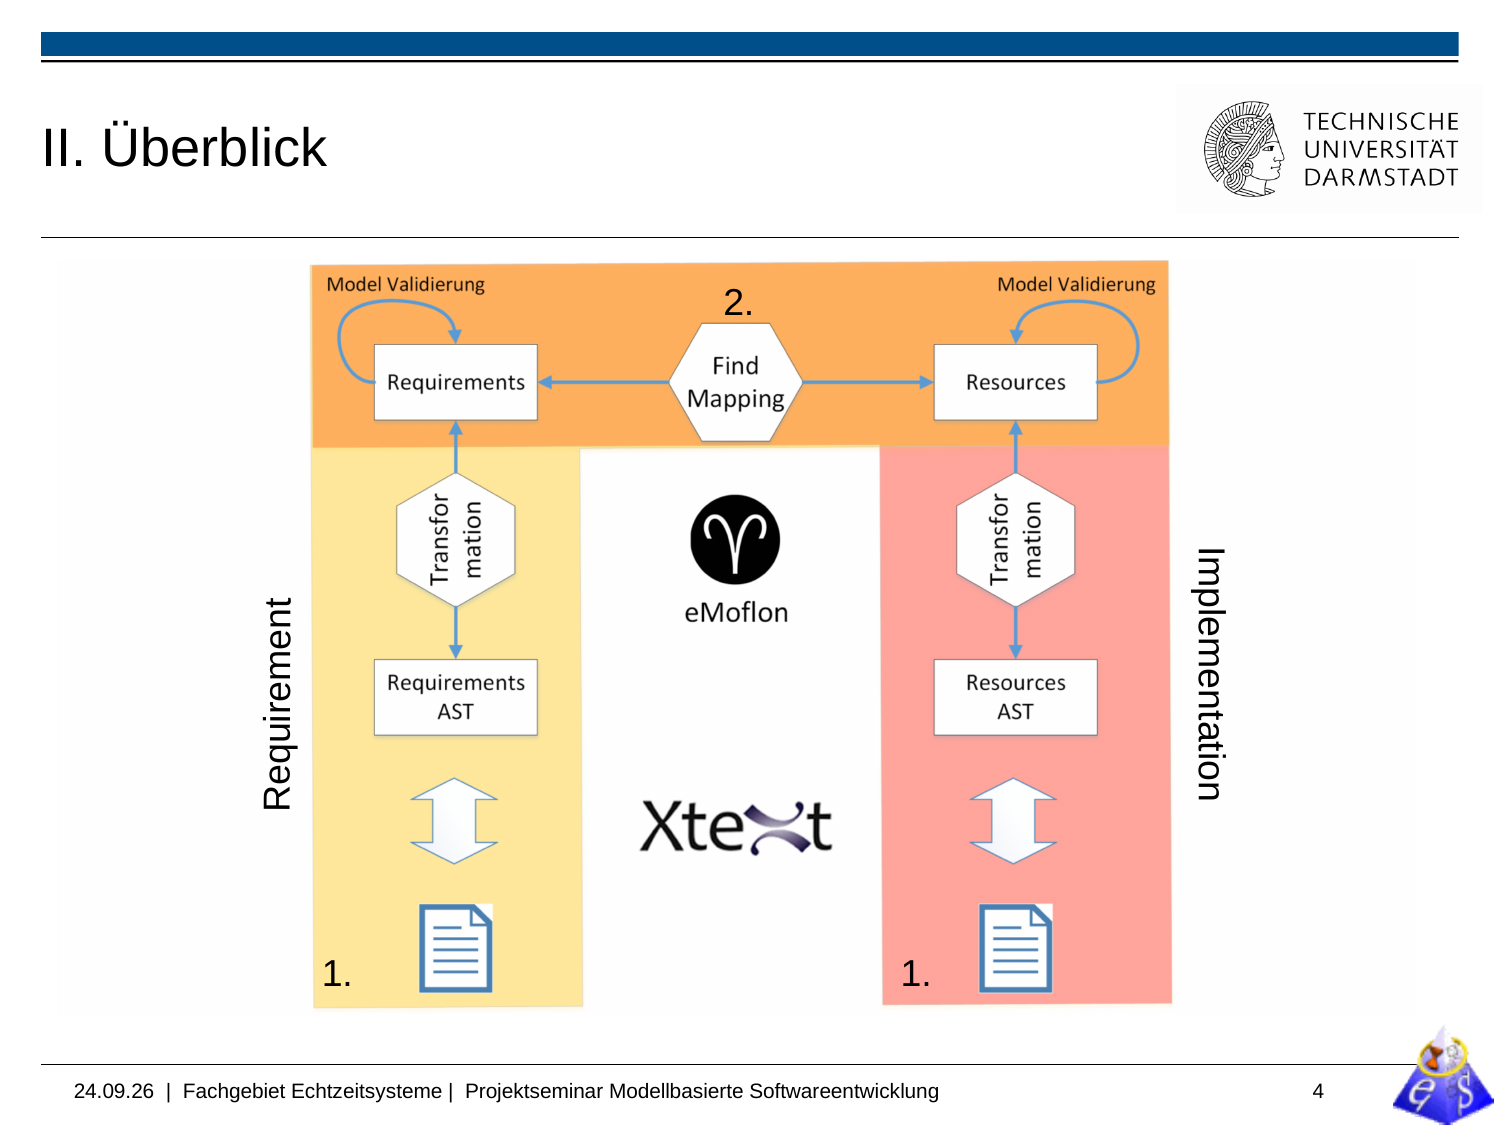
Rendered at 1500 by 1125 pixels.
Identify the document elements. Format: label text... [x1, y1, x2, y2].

picture [1193, 84, 1483, 214]
text_box 2. [708, 273, 839, 331]
title II. Überblick [41, 62, 1193, 233]
text_box 1. [307, 944, 532, 1002]
text_box Requirement [248, 401, 307, 828]
picture [58, 259, 1418, 1016]
text_box 1. [885, 944, 1111, 1002]
picture [1393, 1023, 1494, 1125]
text_box Implementation [1183, 531, 1241, 875]
